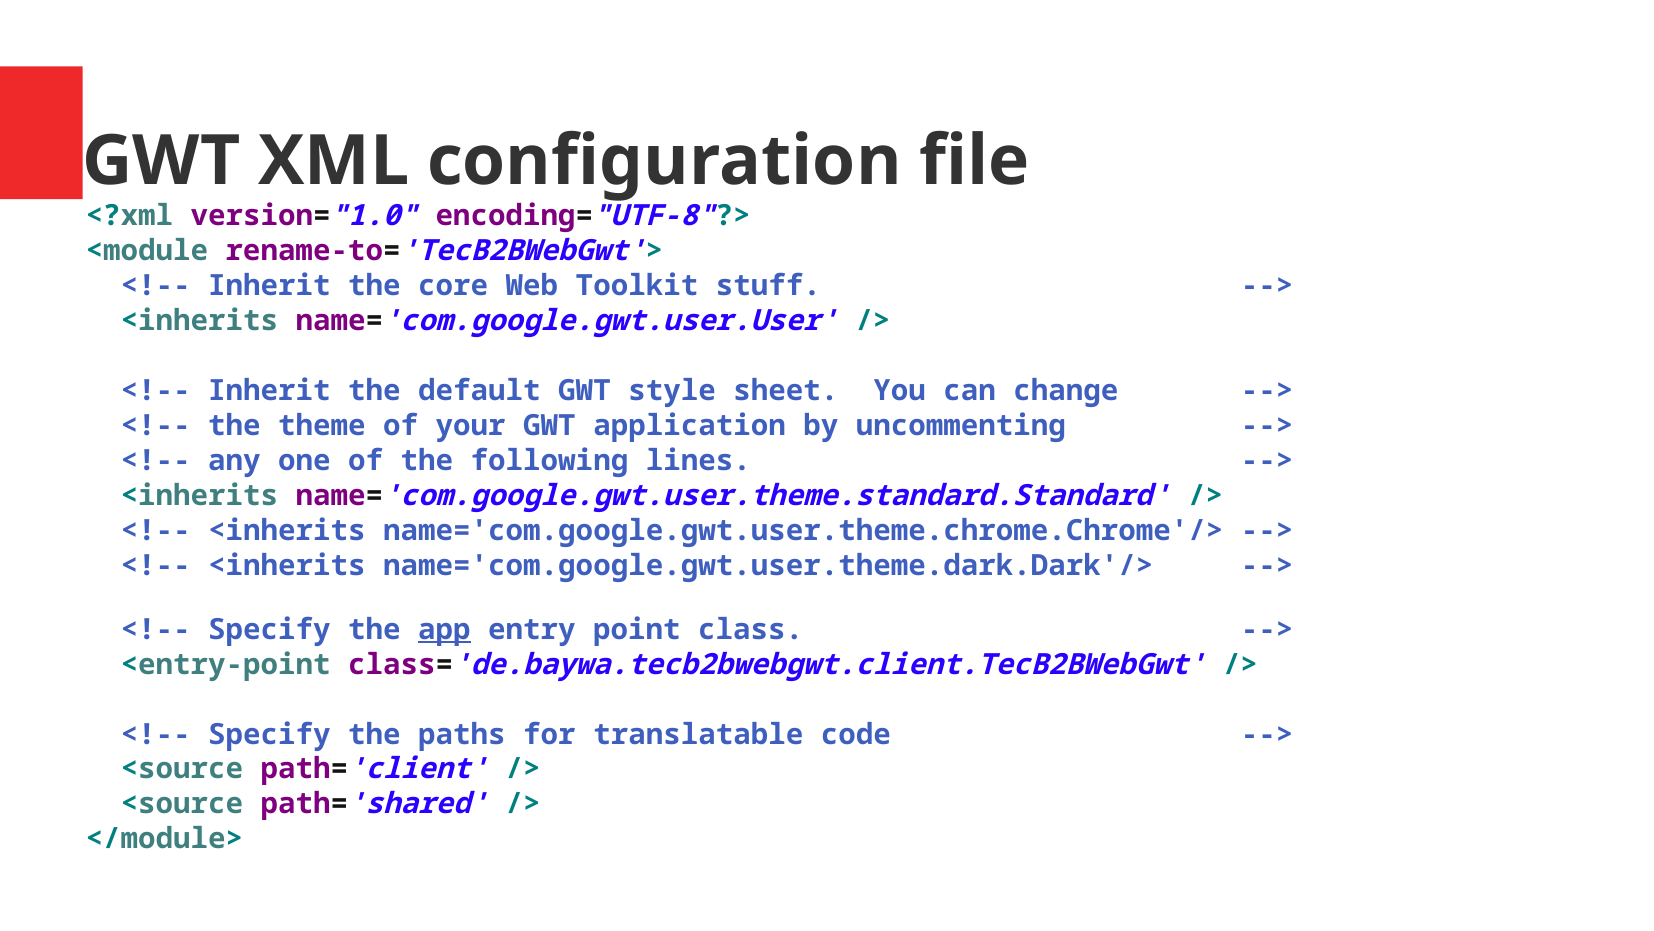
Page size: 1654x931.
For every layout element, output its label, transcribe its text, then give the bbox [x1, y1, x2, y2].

title GWT XML configuration file [82, 33, 1571, 189]
text_box <?xml version="1.0" encoding="UTF-8"?> <module rename-to='TecB2BWebGwt'> <!-- Inherit the core Web Toolkit stuff. --> <inherits name='com.google.gwt.user.User' /> <!-- Inherit the default GWT style sheet. You can change --> <!-- the theme of your GWT application by uncommenting --> <!-- any one of the following lines. --> <inherits name='com.google.gwt.user.theme.standard.Standard' /> <!-- <inherits name='com.google.gwt.user.theme.chrome.Chrome'/> --> <!-- <inherits name='com.google.gwt.user.theme.dark.Dark'/> --> <!-- Specify the app entry point class. --> <entry-point class='de.baywa.tecb2bwebgwt.client.TecB2BWebGwt' /> <!-- Specify the paths for translatable code --> <source path='client' /> <source path='shared' /> </module> [70, 189, 1606, 863]
